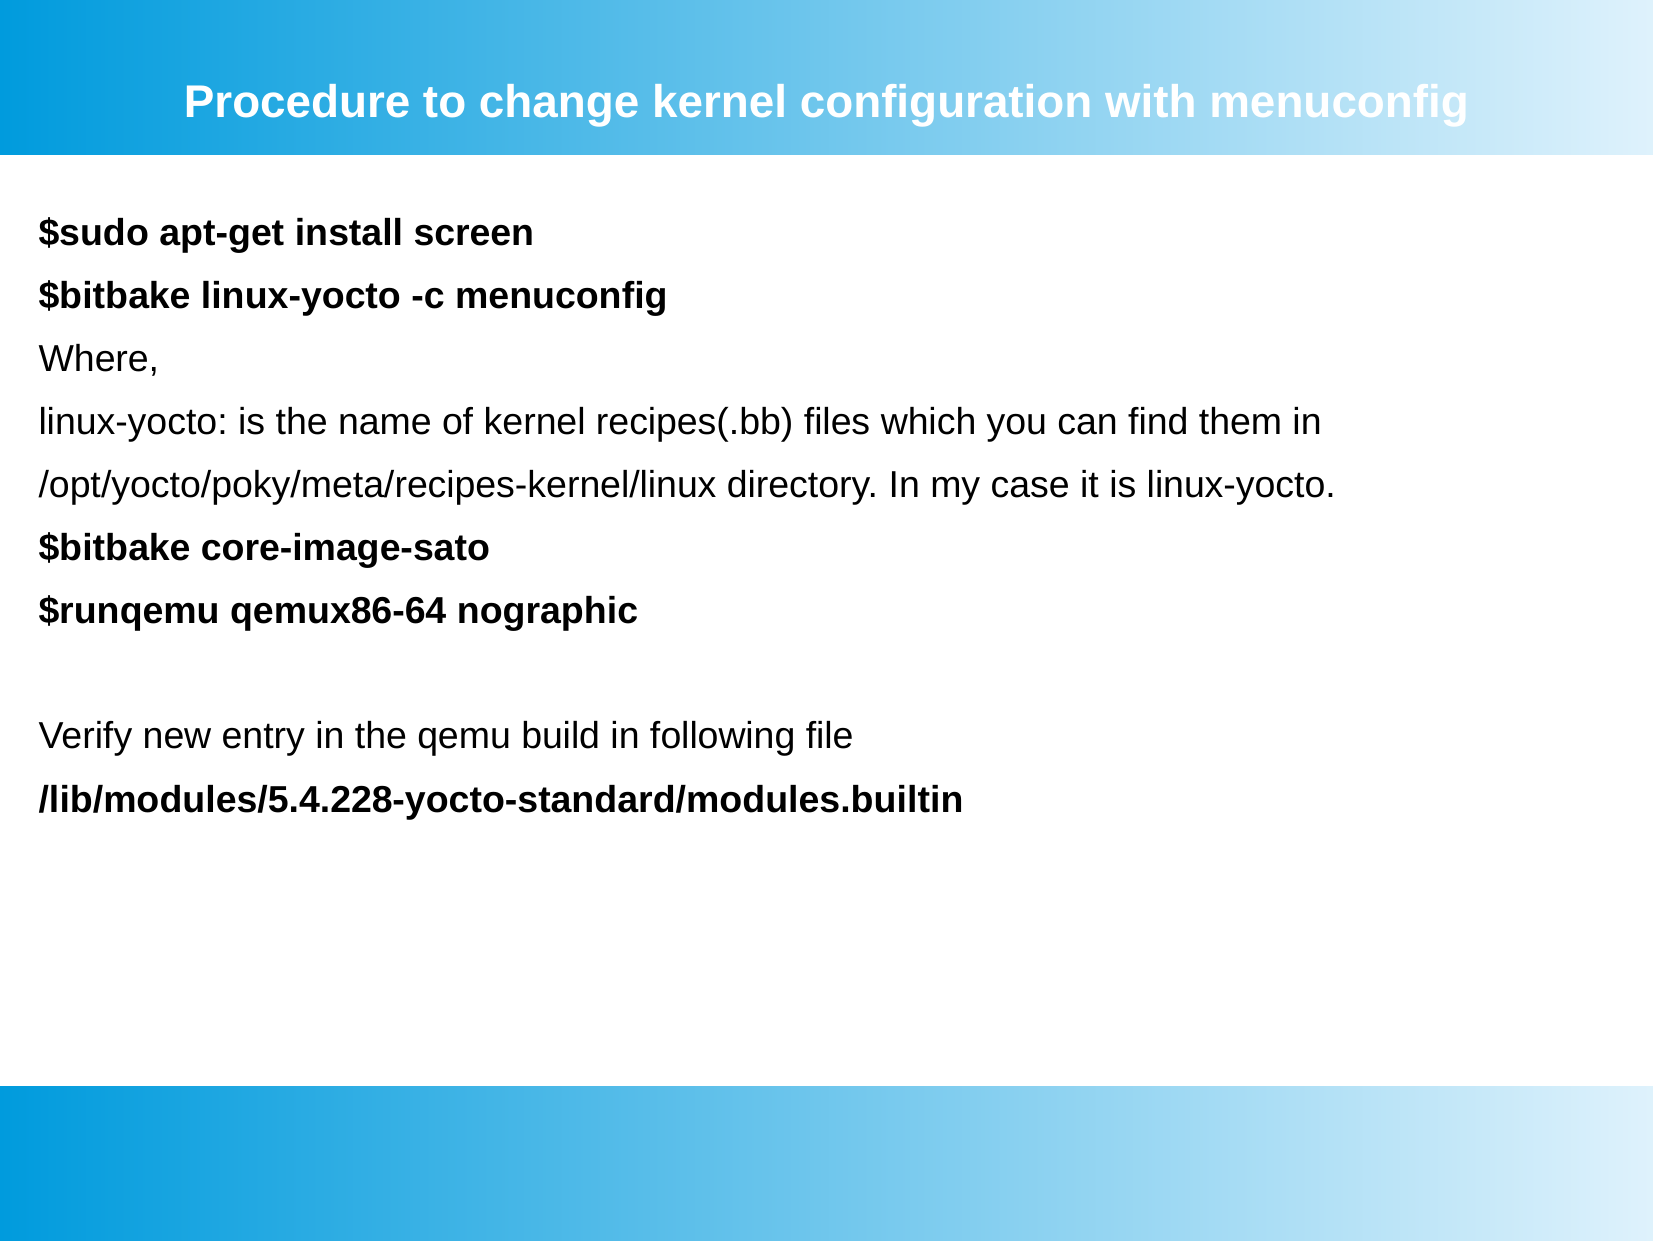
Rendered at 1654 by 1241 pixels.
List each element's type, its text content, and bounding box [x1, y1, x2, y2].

text_box $sudo apt-get install screen $bitbake linux-yocto -c menuconfig Where, linux-yocto: is the name of kernel recipes(.bb) files which you can find them in /opt/yocto/poky/meta/recipes-kernel/linux directory. In my case it is linux-yocto. $bitbake core-image-sato $runqemu qemux86-64 nographic Verify new entry in the qemu build in following file /lib/modules/5.4.228-yocto-standard/modules.builtin [23, 183, 1554, 828]
title Procedure to change kernel configuration with menuconfig [82, 49, 1571, 155]
